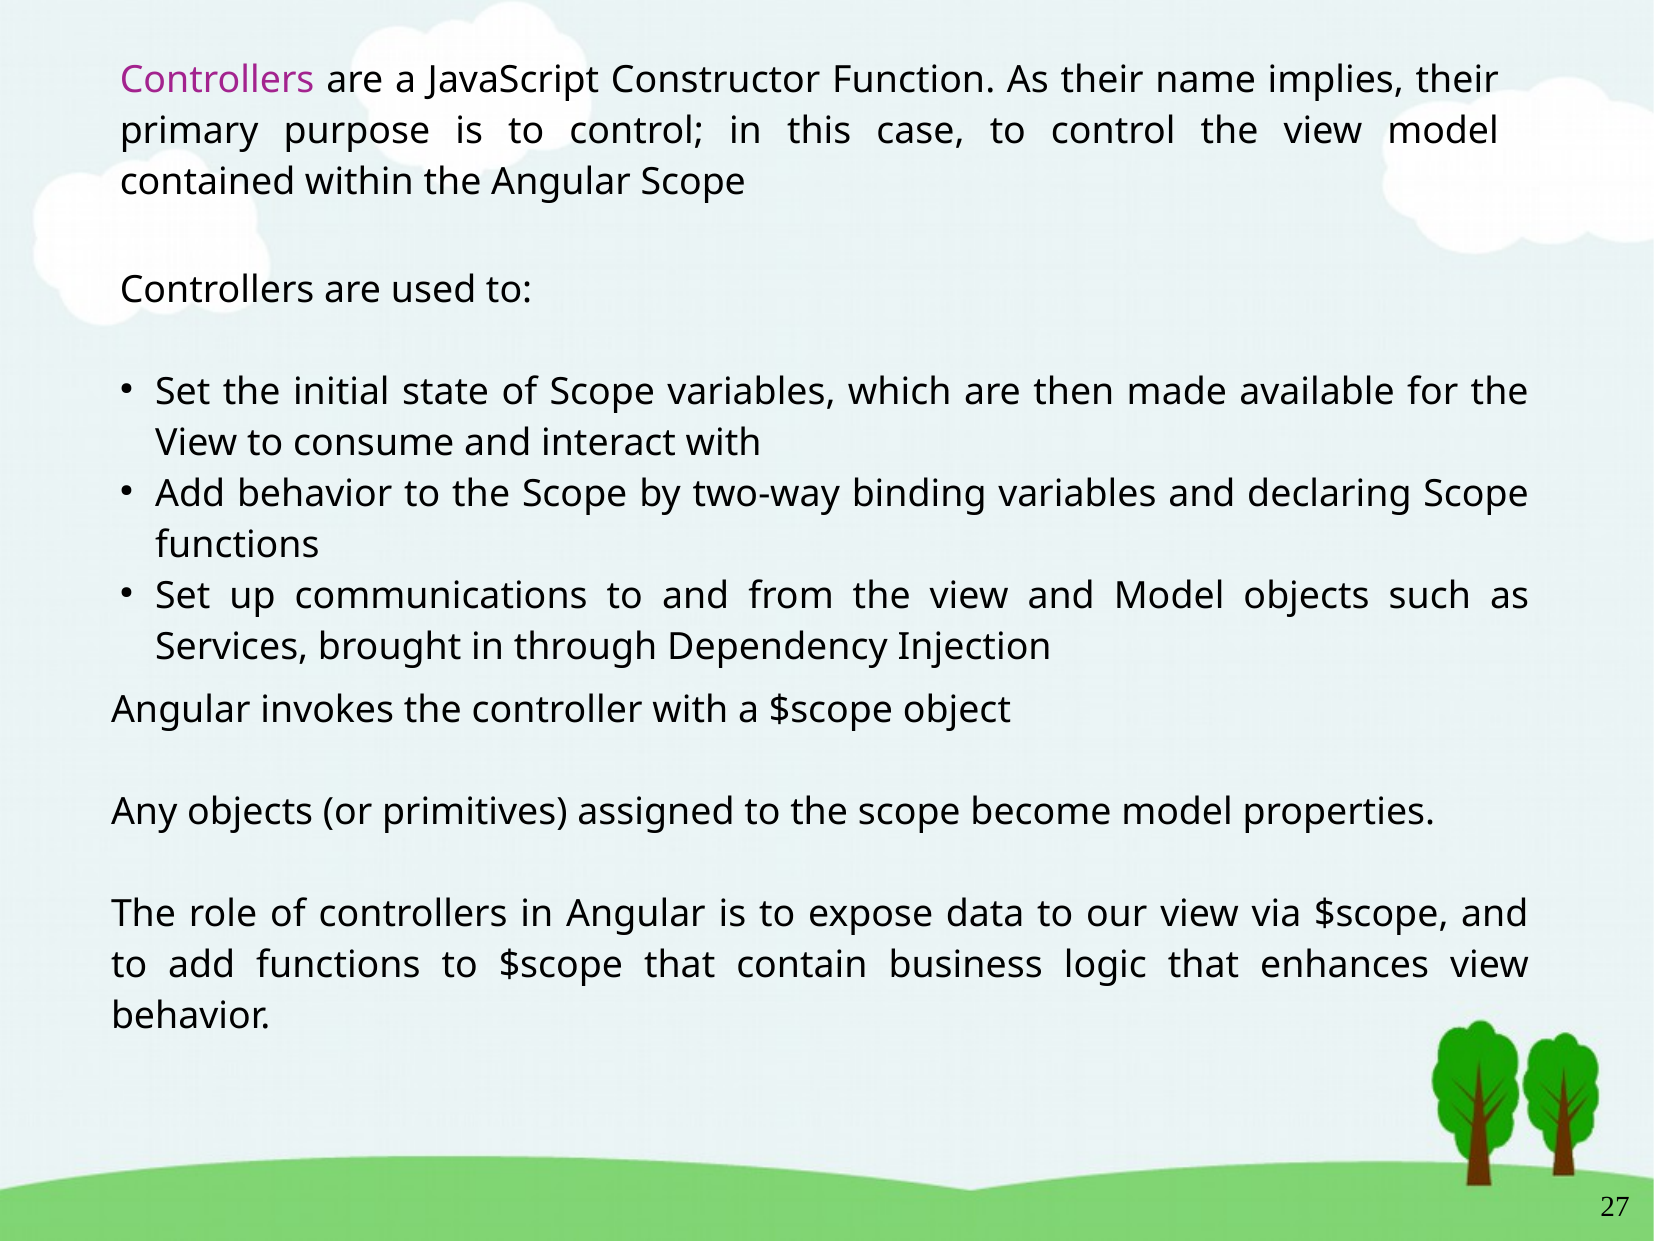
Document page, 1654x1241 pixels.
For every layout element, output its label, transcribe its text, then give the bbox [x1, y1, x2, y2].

text_box Angular invokes the controller with a $scope object Any objects (or primitives) assigned to the scope become model properties. The role of controllers in Angular is to expose data to our view via $scope, and to add functions to $scope that contain business logic that enhances view behavior. [96, 675, 1546, 979]
picture [0, 0, 1654, 1241]
text_box Controllers are used to: Set the initial state of Scope variables, which are then made available for the View to consume and interact with Add behavior to the Scope by two-way binding variables and declaring Scope functions Set up communications to and from the view and Model objects such as Services, brought in through Dependency Injection [105, 255, 1546, 601]
text_box Controllers are a JavaScript Constructor Function. As their name implies, their primary purpose is to control; in this case, to control the view model contained within the Angular Scope [105, 45, 1516, 184]
